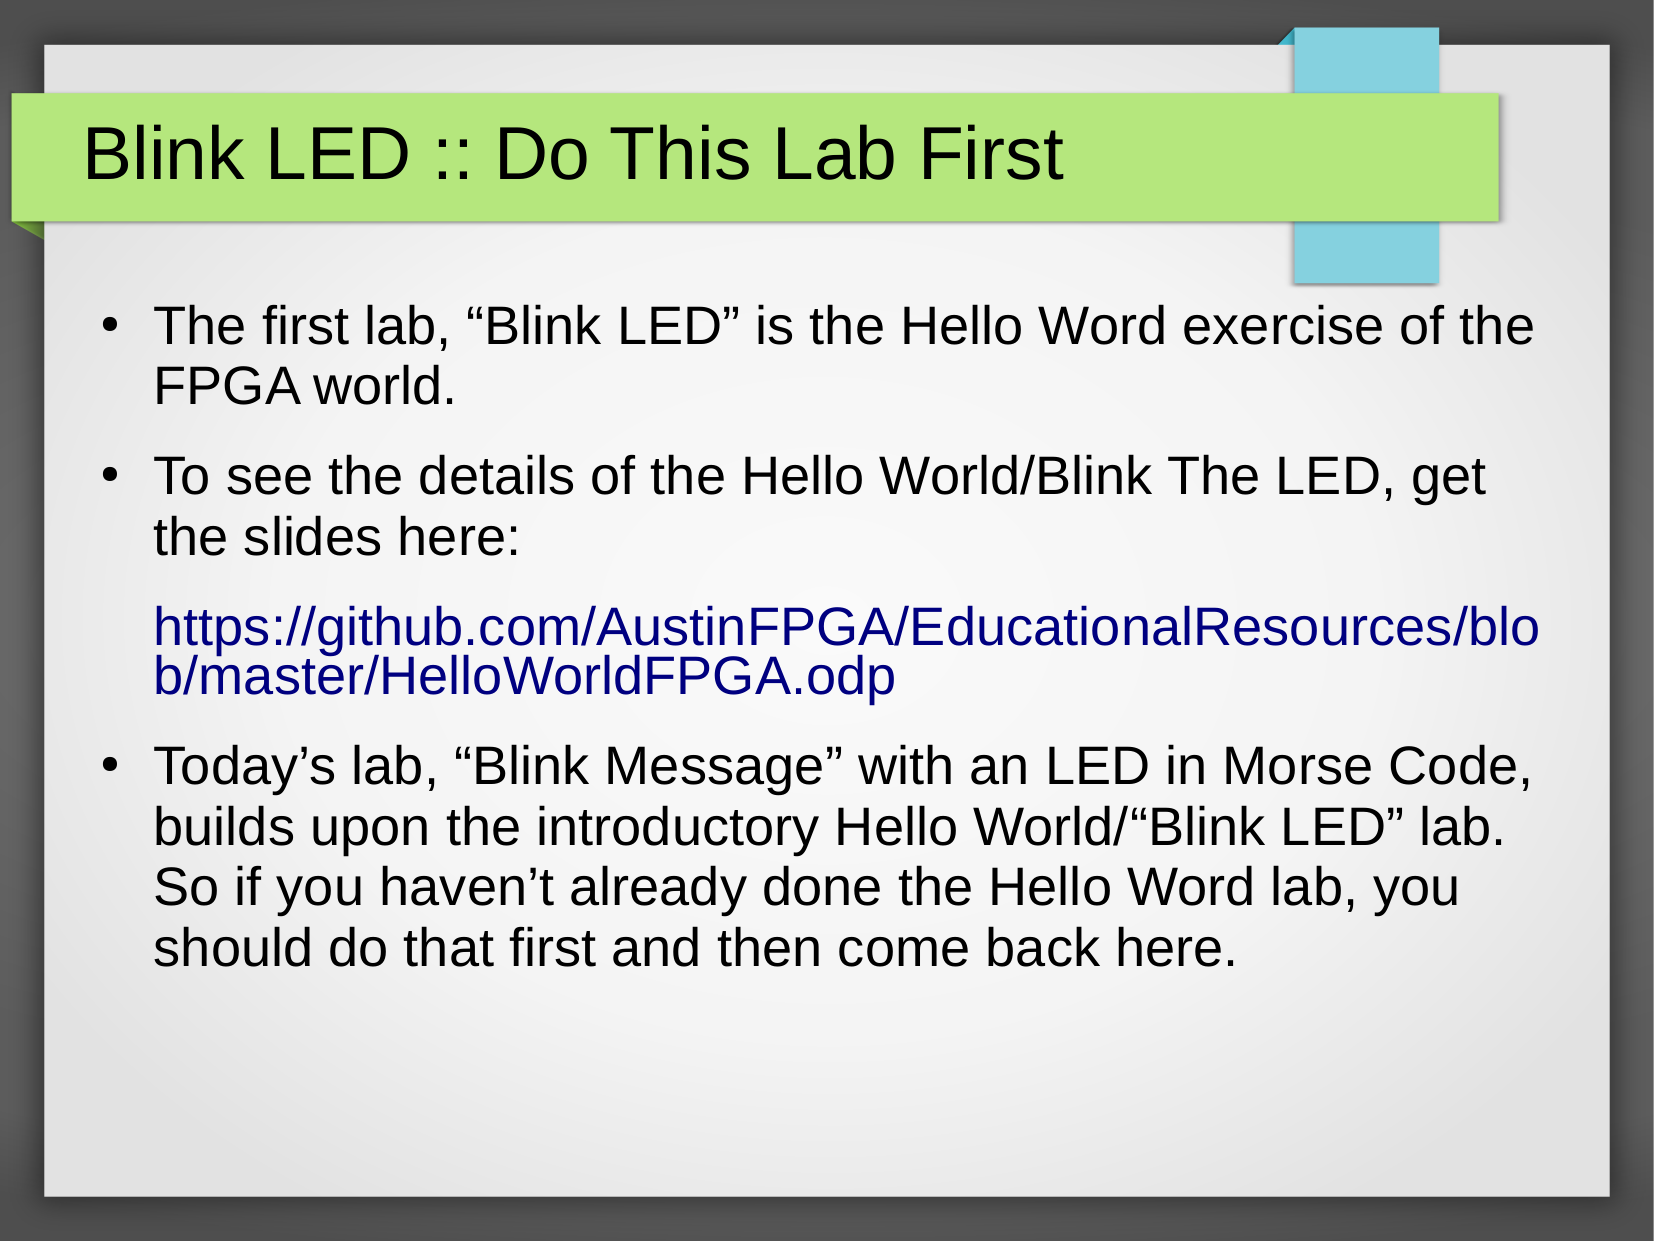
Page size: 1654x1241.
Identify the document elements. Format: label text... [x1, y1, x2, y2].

title Blink LED :: Do This Lab First [82, 94, 1264, 213]
list The first lab, “Blink LED” is the Hello Word exercise of the FPGA world. To see the details of the Hello World/Blink The LED, get the slides here: https://github.com/AustinFPGA/EducationalResources/blob/master/HelloWorldFPGA.odp Today’s lab, “Blink Message” with an LED in Morse Code, builds upon the introductory Hello World/“Blink LED” lab. So if you haven’t already done the Hello Word lab, you should do that first and then come back here. [82, 295, 1571, 1015]
picture [0, 0, 1654, 1241]
